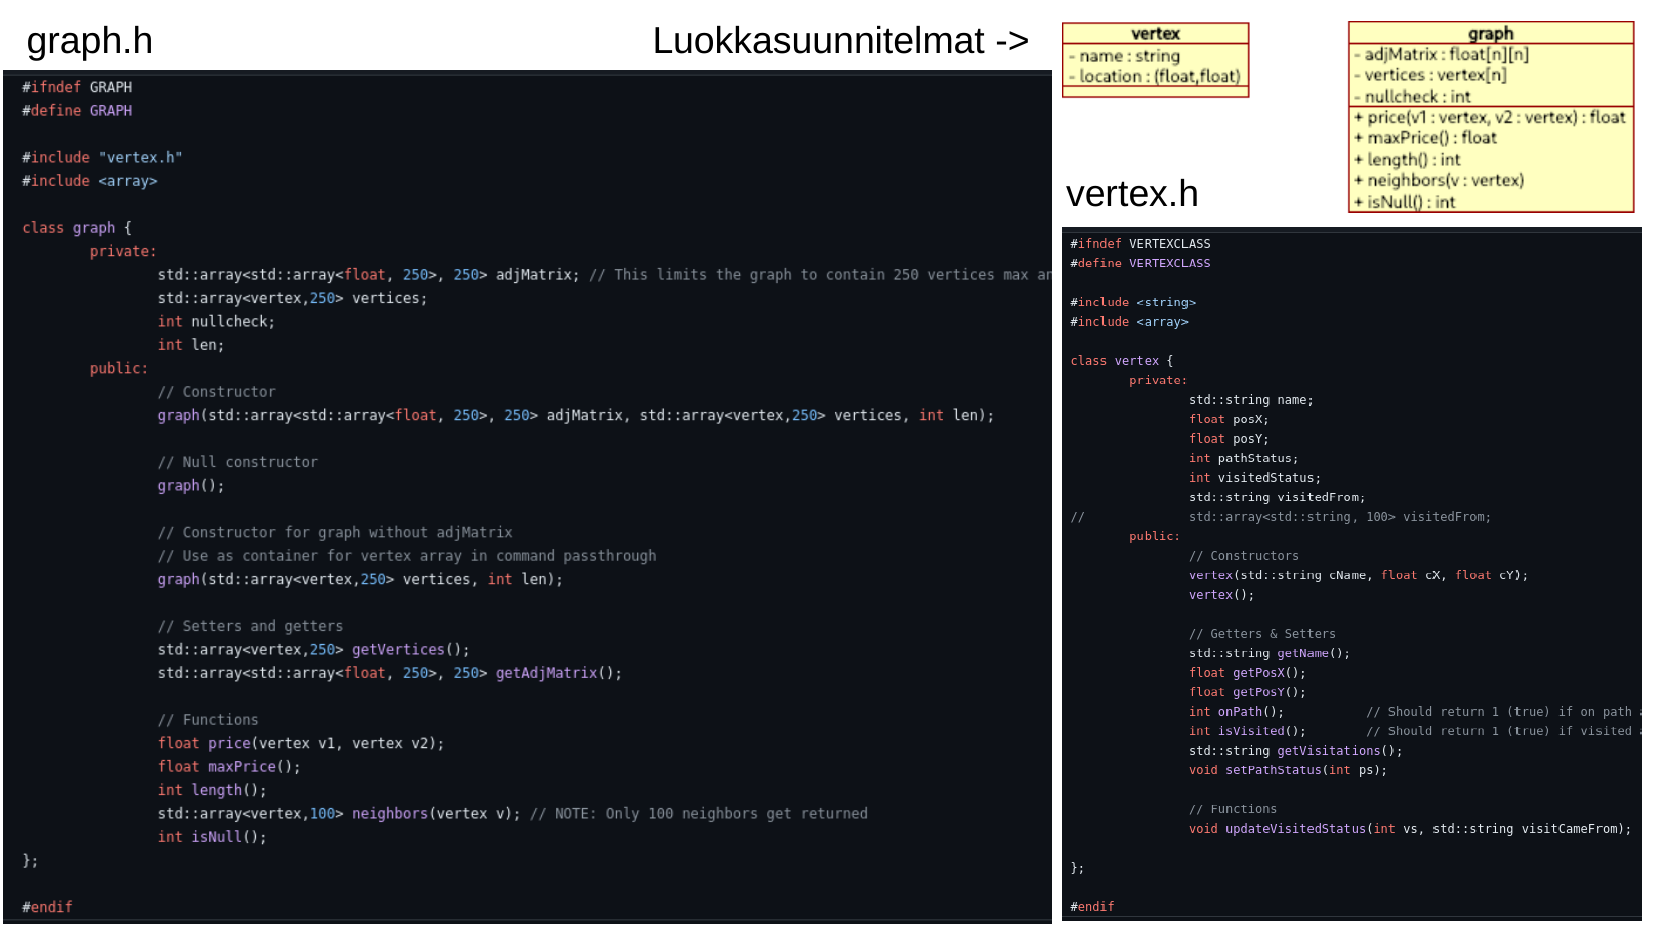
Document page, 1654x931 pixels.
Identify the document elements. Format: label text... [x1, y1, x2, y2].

picture [3, 70, 1052, 924]
text_box graph.h [11, 11, 402, 69]
picture [1062, 21, 1638, 213]
picture [1062, 227, 1642, 921]
text_box Luokkasuunnitelmat -> [637, 11, 1052, 69]
text_box vertex.h [1051, 165, 1323, 223]
